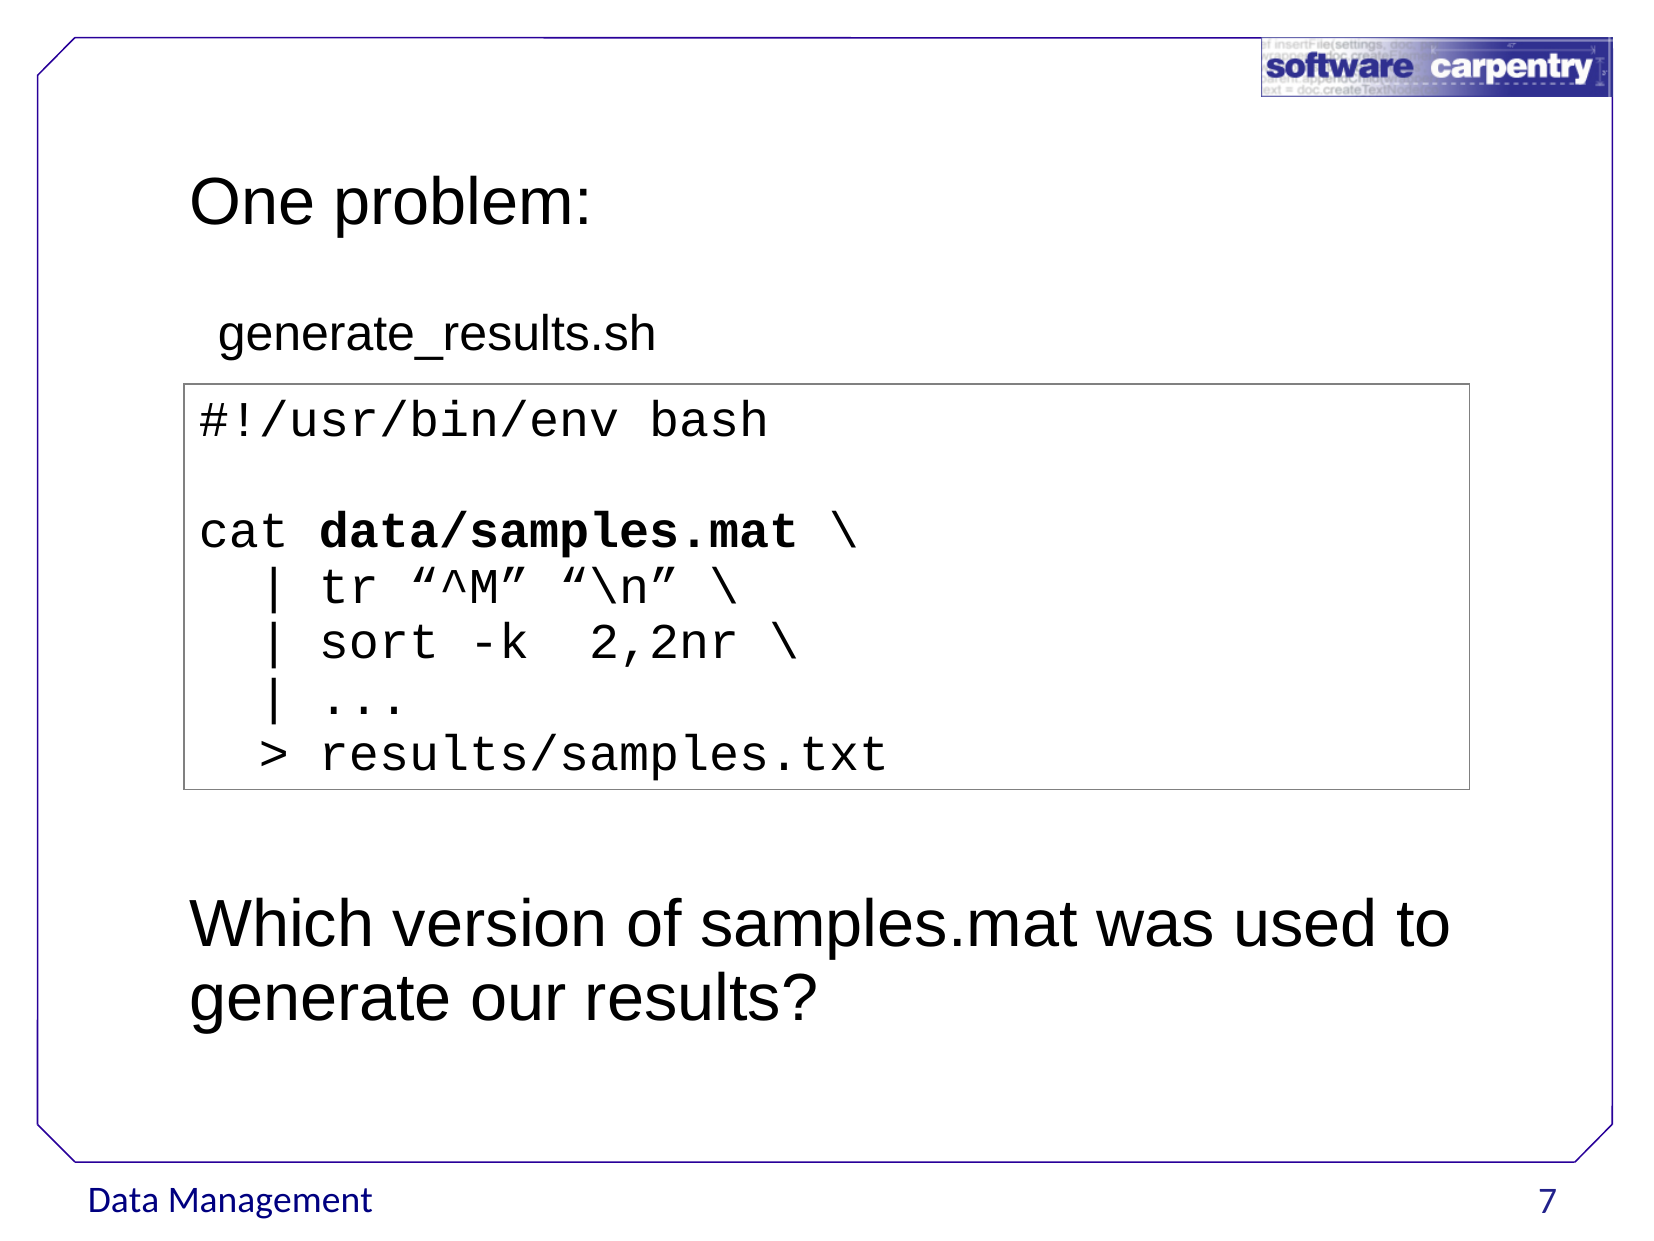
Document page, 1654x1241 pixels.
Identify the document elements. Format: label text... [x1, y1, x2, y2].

text_box #!/usr/bin/env bash cat data/samples.mat \ | tr “^M” “\n” \ | sort -k 2,2nr \ | ... > results/samples.txt [184, 383, 1470, 790]
text_box <number> [1185, 1168, 1572, 1235]
text_box Which version of samples.mat was used to generate our results? [174, 878, 1470, 1044]
text_box generate_results.sh [203, 298, 790, 370]
picture [1261, 37, 1613, 97]
text_box One problem: [174, 157, 1205, 247]
